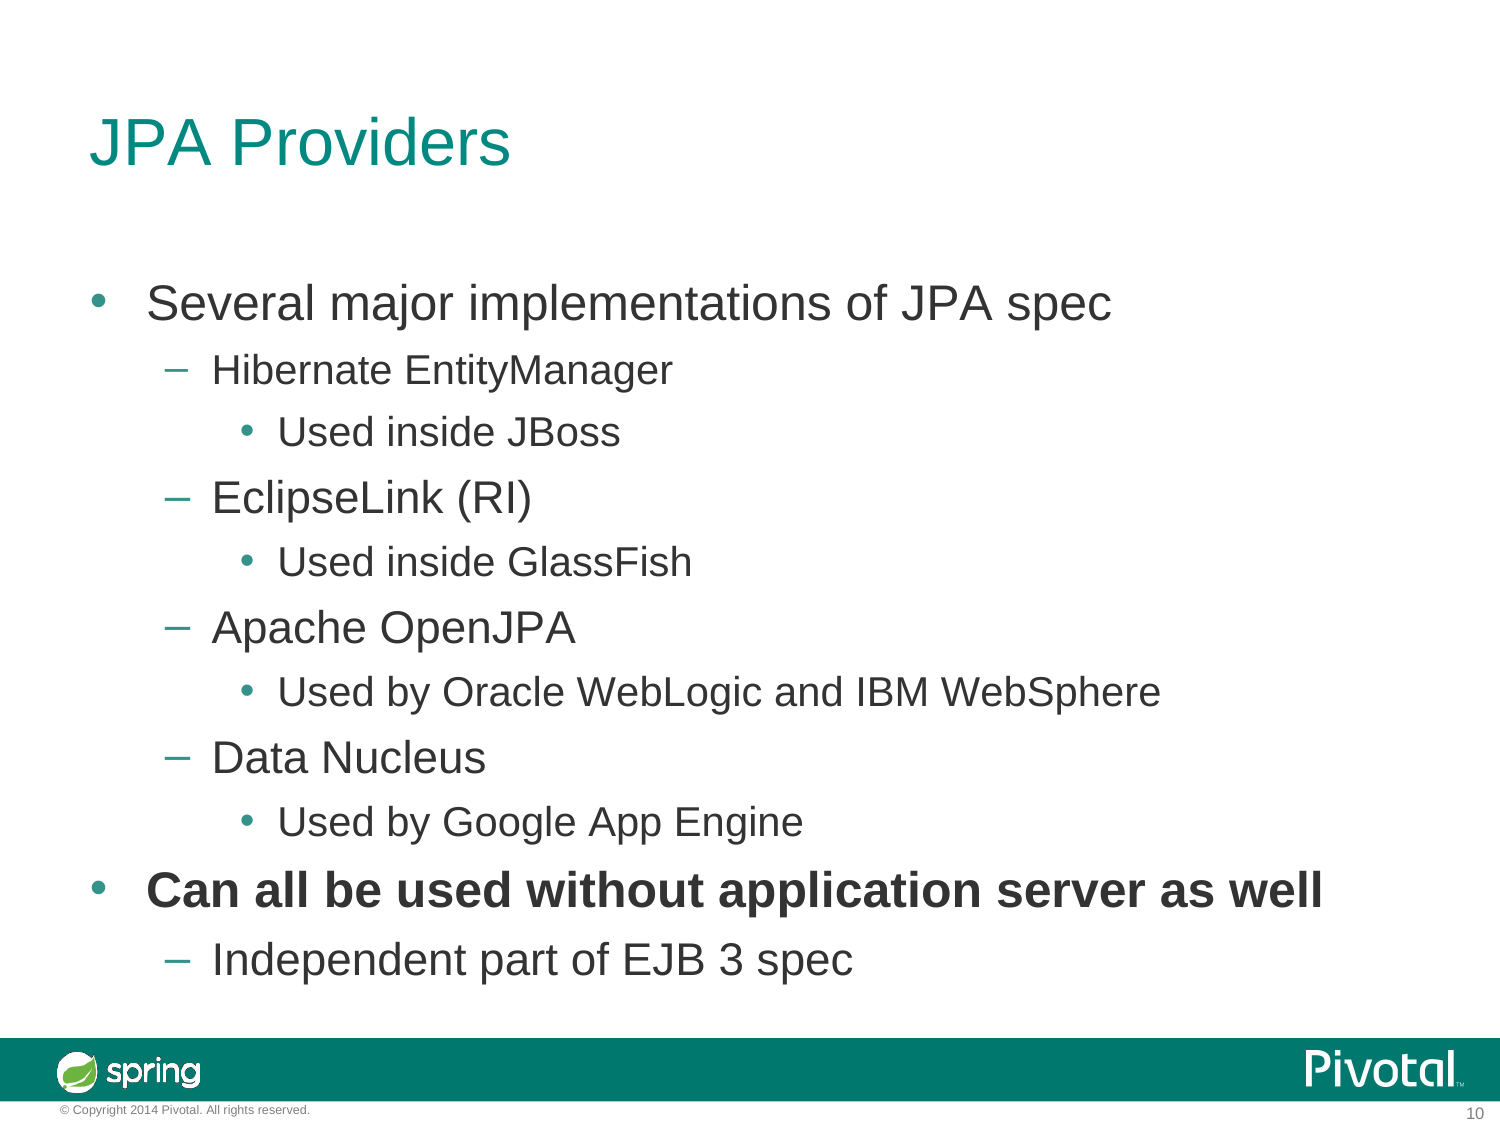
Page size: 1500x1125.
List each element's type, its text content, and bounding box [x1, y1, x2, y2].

list Several major implementations of JPA spec Hibernate EntityManager Used inside JBoss EclipseLink (RI) Used inside GlassFish Apache OpenJPA Used by Oracle WebLogic and IBM WebSphere Data Nucleus Used by Google App Engine Can all be used without application server as well Independent part of EJB 3 spec [75, 262, 1426, 1005]
title JPA Providers [75, 45, 1426, 233]
picture [1306, 1050, 1464, 1087]
picture [32, 1041, 210, 1103]
